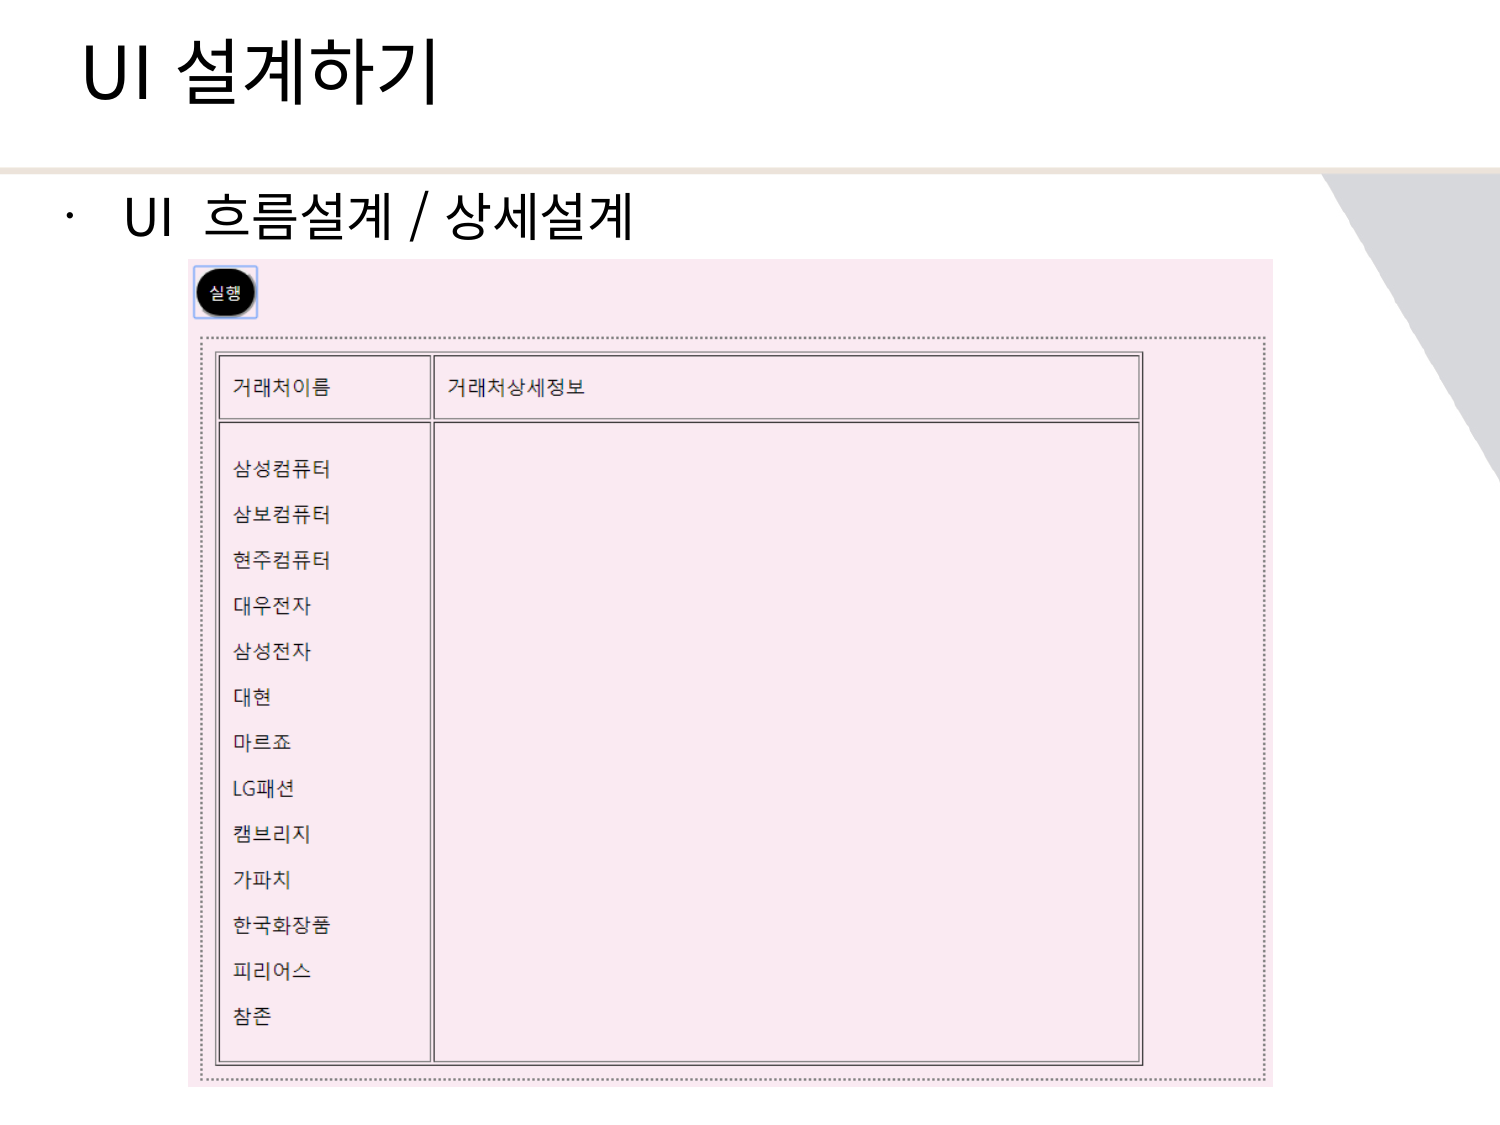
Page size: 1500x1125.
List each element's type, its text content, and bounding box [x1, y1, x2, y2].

list UI 흐름설계 / 상세설계 [50, 177, 1442, 1114]
picture [0, 0, 1500, 1125]
title UI 설계하기 [64, 19, 1322, 151]
